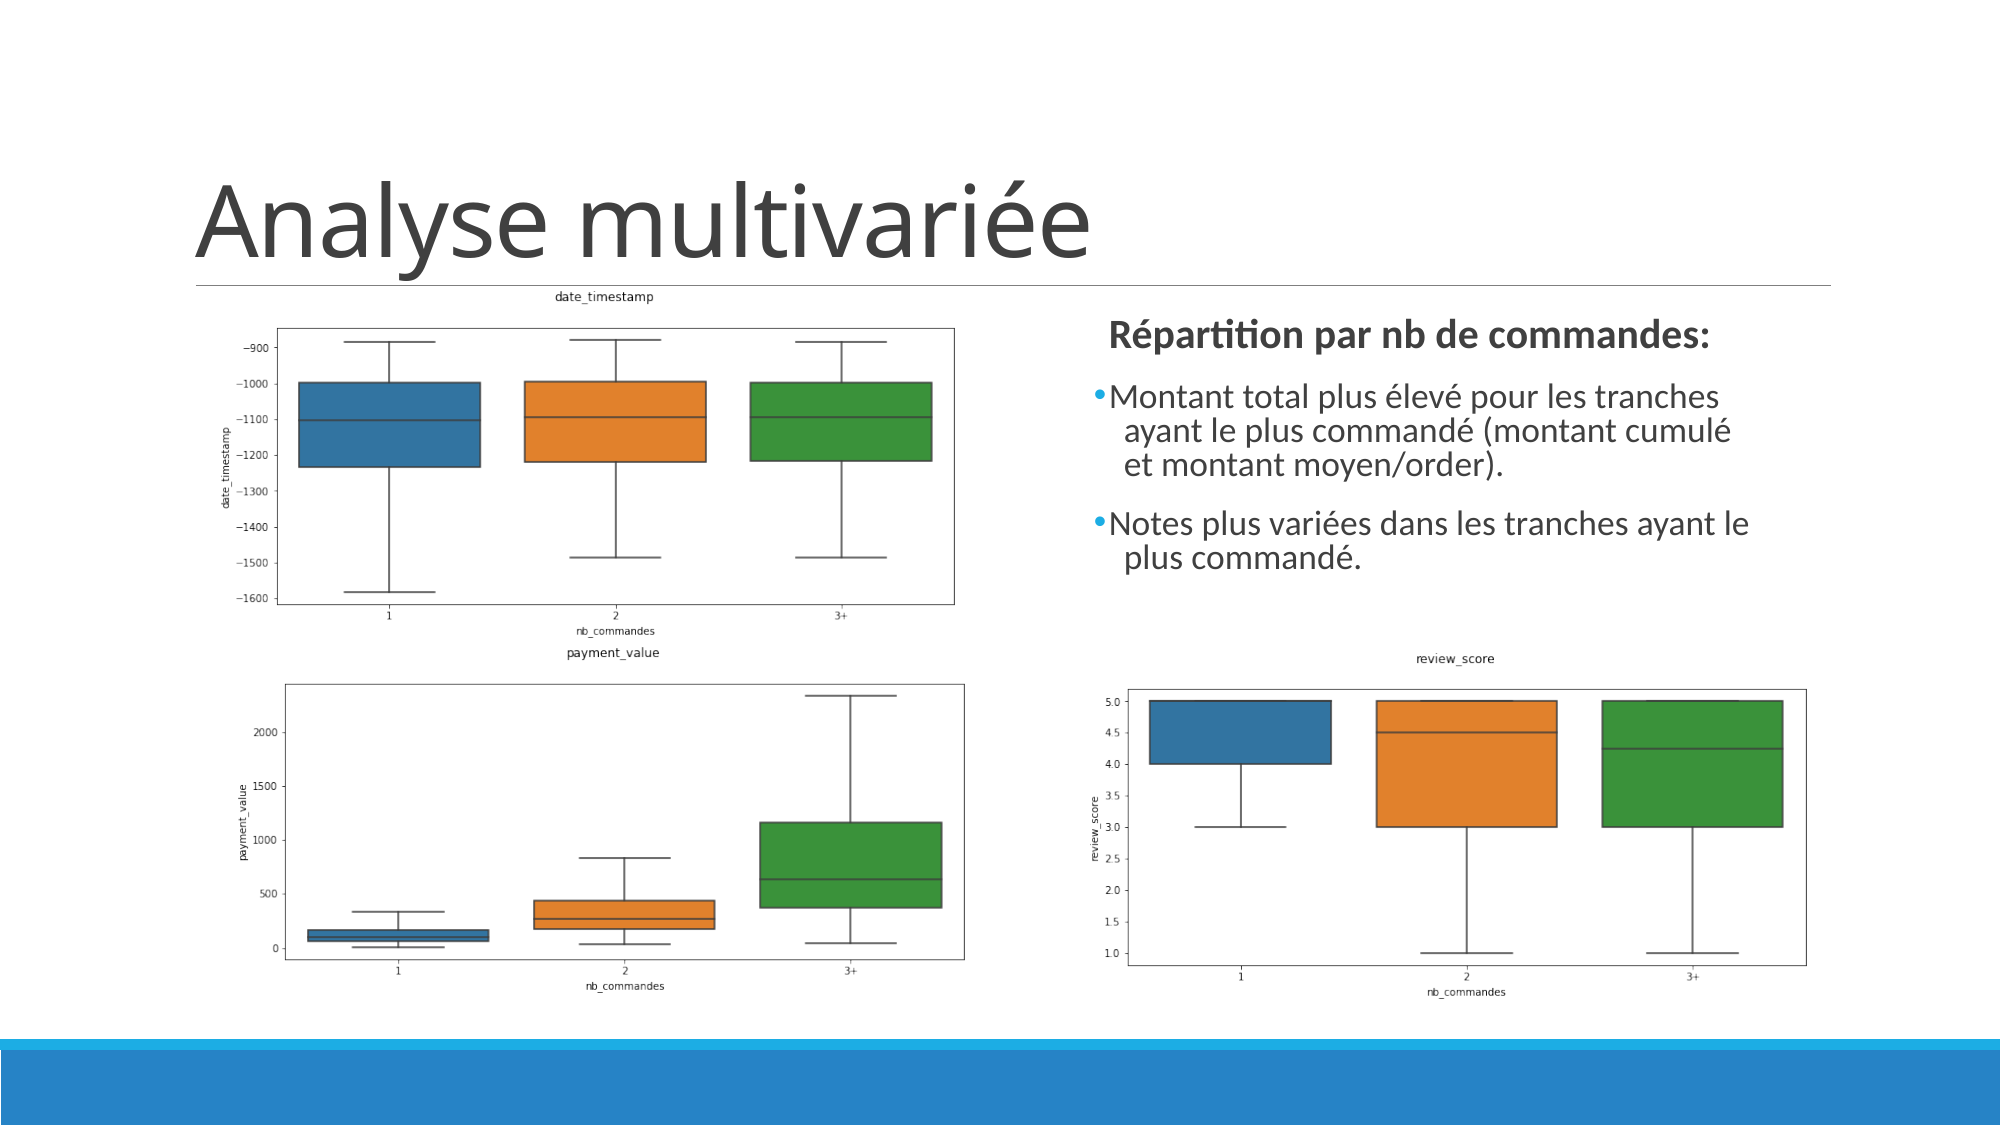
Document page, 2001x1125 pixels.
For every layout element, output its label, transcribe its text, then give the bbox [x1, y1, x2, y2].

list Répartition par nb de commandes: Montant total plus élevé pour les tranches ayant le plus commandé (montant cumulé et montant moyen/order). Notes plus variées dans les tranches ayant le plus commandé. [1093, 308, 1764, 619]
picture [1082, 646, 1812, 1005]
picture [213, 285, 971, 999]
title Analyse multivariée [180, 47, 1831, 286]
